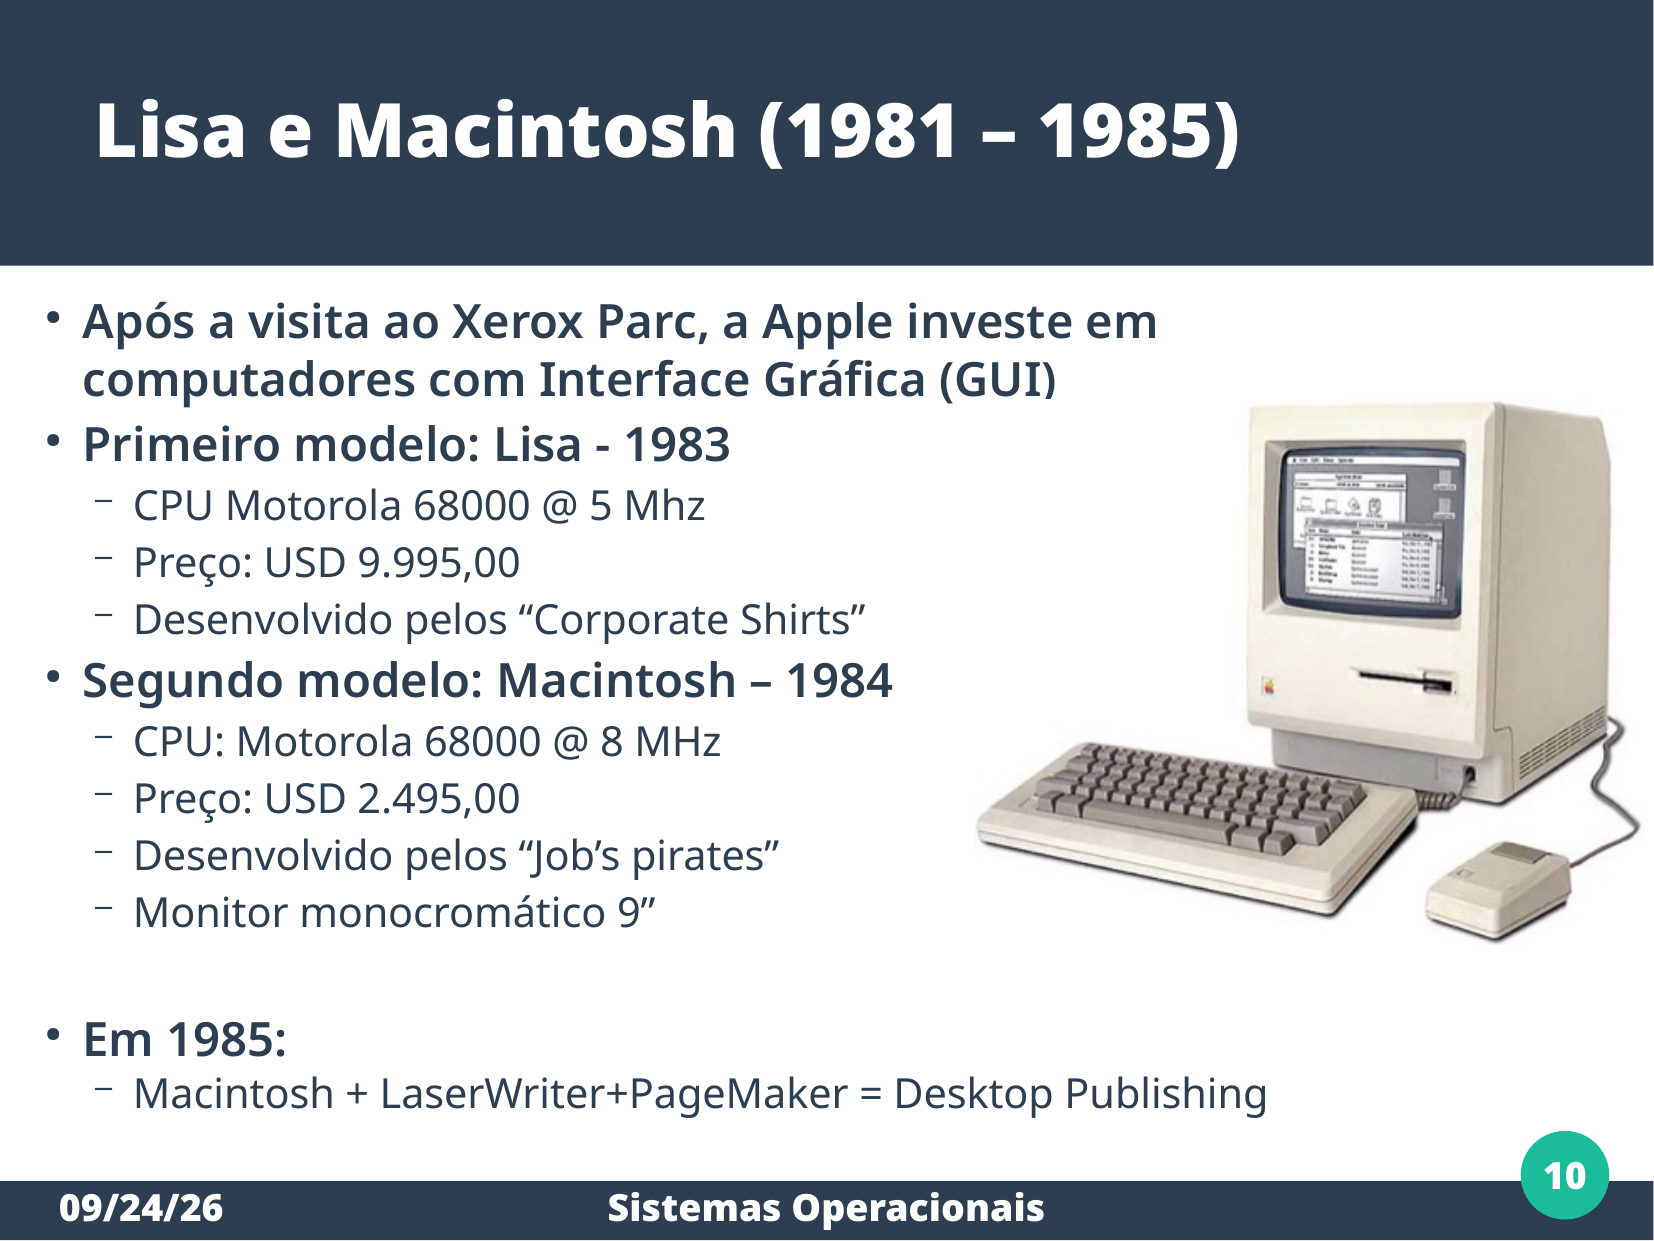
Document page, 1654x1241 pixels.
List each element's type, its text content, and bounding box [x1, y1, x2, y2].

title Lisa e Macintosh (1981 – 1985) [59, 49, 1595, 207]
list Após a visita ao Xerox Parc, a Apple investe em computadores com Interface Gráfica (GUI) Primeiro modelo: Lisa - 1983 CPU Motorola 68000 @ 5 Mhz Preço: USD 9.995,00 Desenvolvido pelos “Corporate Shirts” Segundo modelo: Macintosh – 1984 CPU: Motorola 68000 @ 8 MHz Preço: USD 2.495,00 Desenvolvido pelos “Job’s pirates” Monitor monocromático 9” Em 1985: Macintosh + LaserWriter+PageMaker = Desktop Publishing [17, 285, 1468, 1138]
picture [974, 399, 1644, 945]
